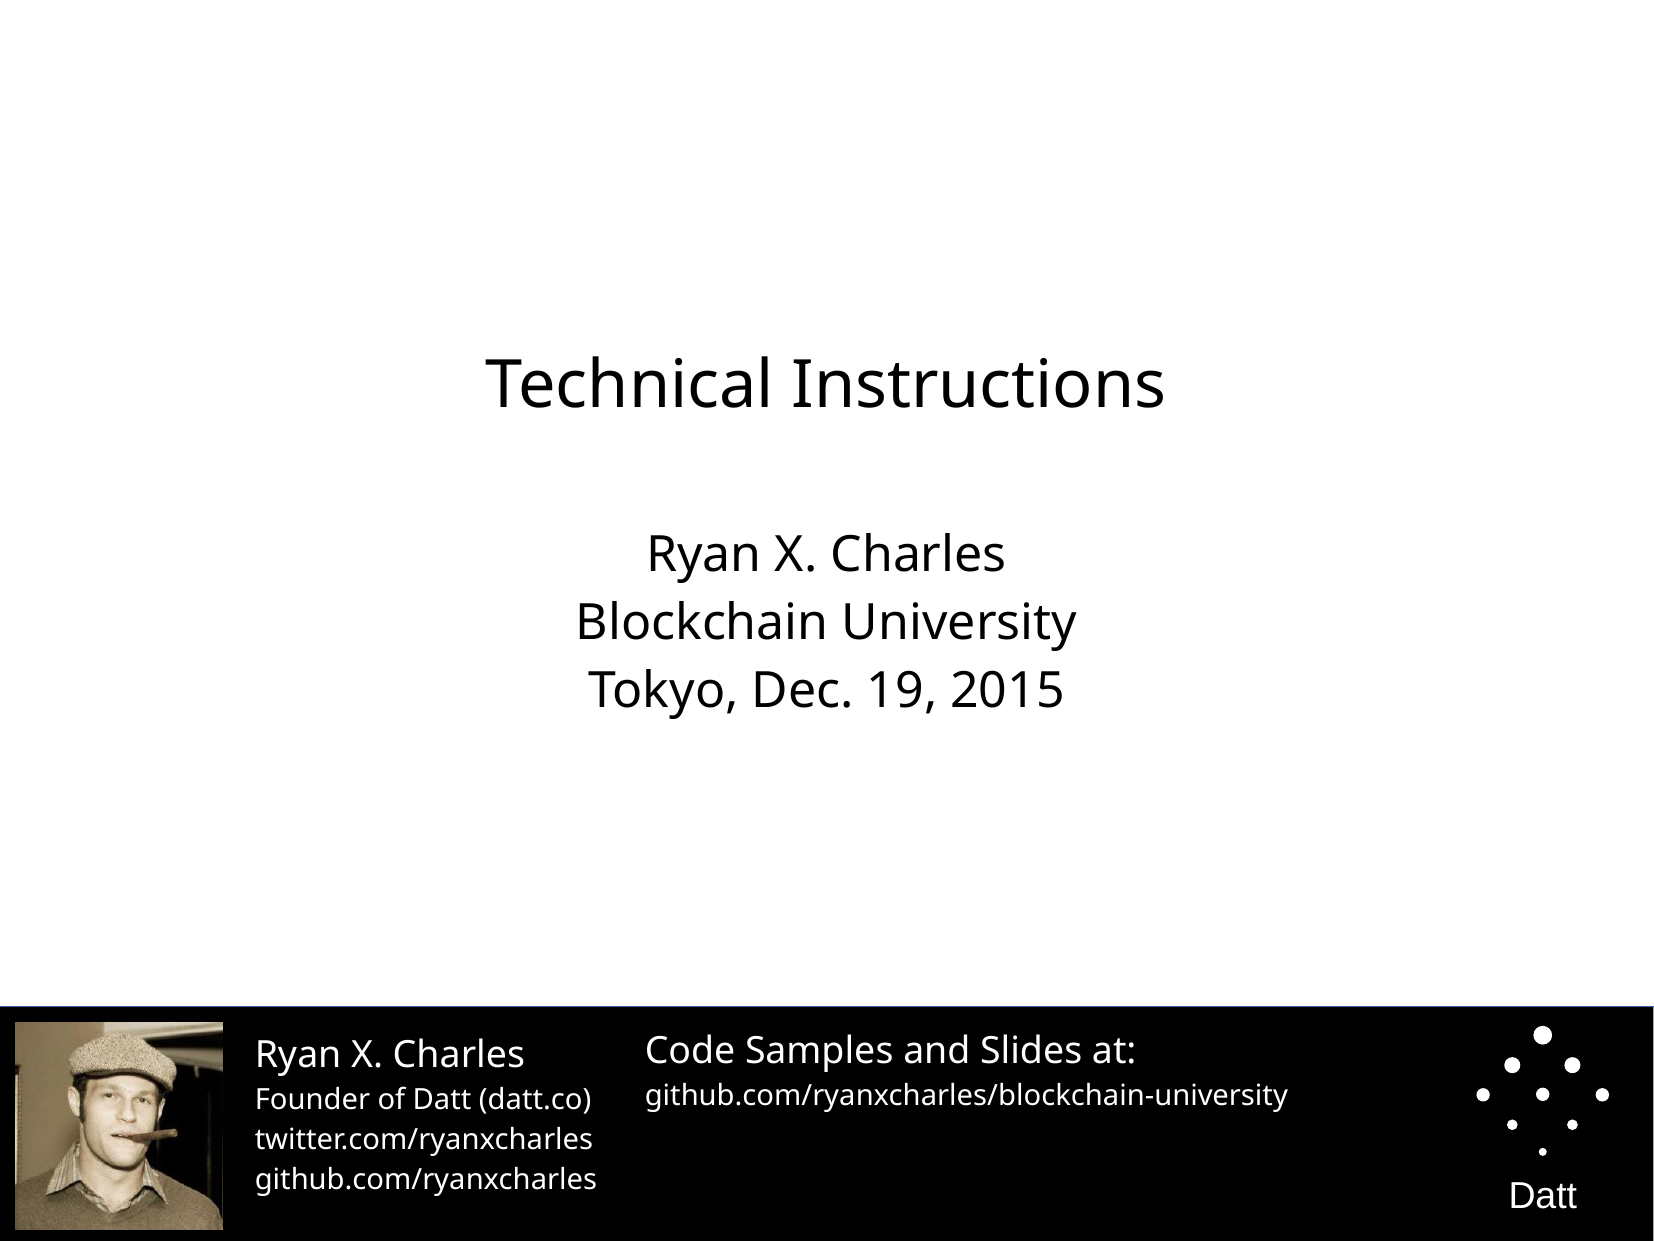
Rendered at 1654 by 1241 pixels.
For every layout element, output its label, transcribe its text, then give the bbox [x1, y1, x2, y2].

picture [15, 1022, 223, 1231]
text_box Datt [1452, 1167, 1633, 1241]
subtitle Technical Instructions Ryan X. Charles Blockchain University Tokyo, Dec. 19, 2015 [82, 49, 1571, 1010]
text_box Ryan X. Charles Founder of Datt (datt.co) twitter.com/ryanxcharles github.com/ryanxcharles [240, 1020, 976, 1241]
text_box [0, 1006, 1654, 1241]
text_box Code Samples and Slides at: github.com/ryanxcharles/blockchain-university [630, 1015, 1403, 1156]
picture [1475, 1023, 1611, 1159]
